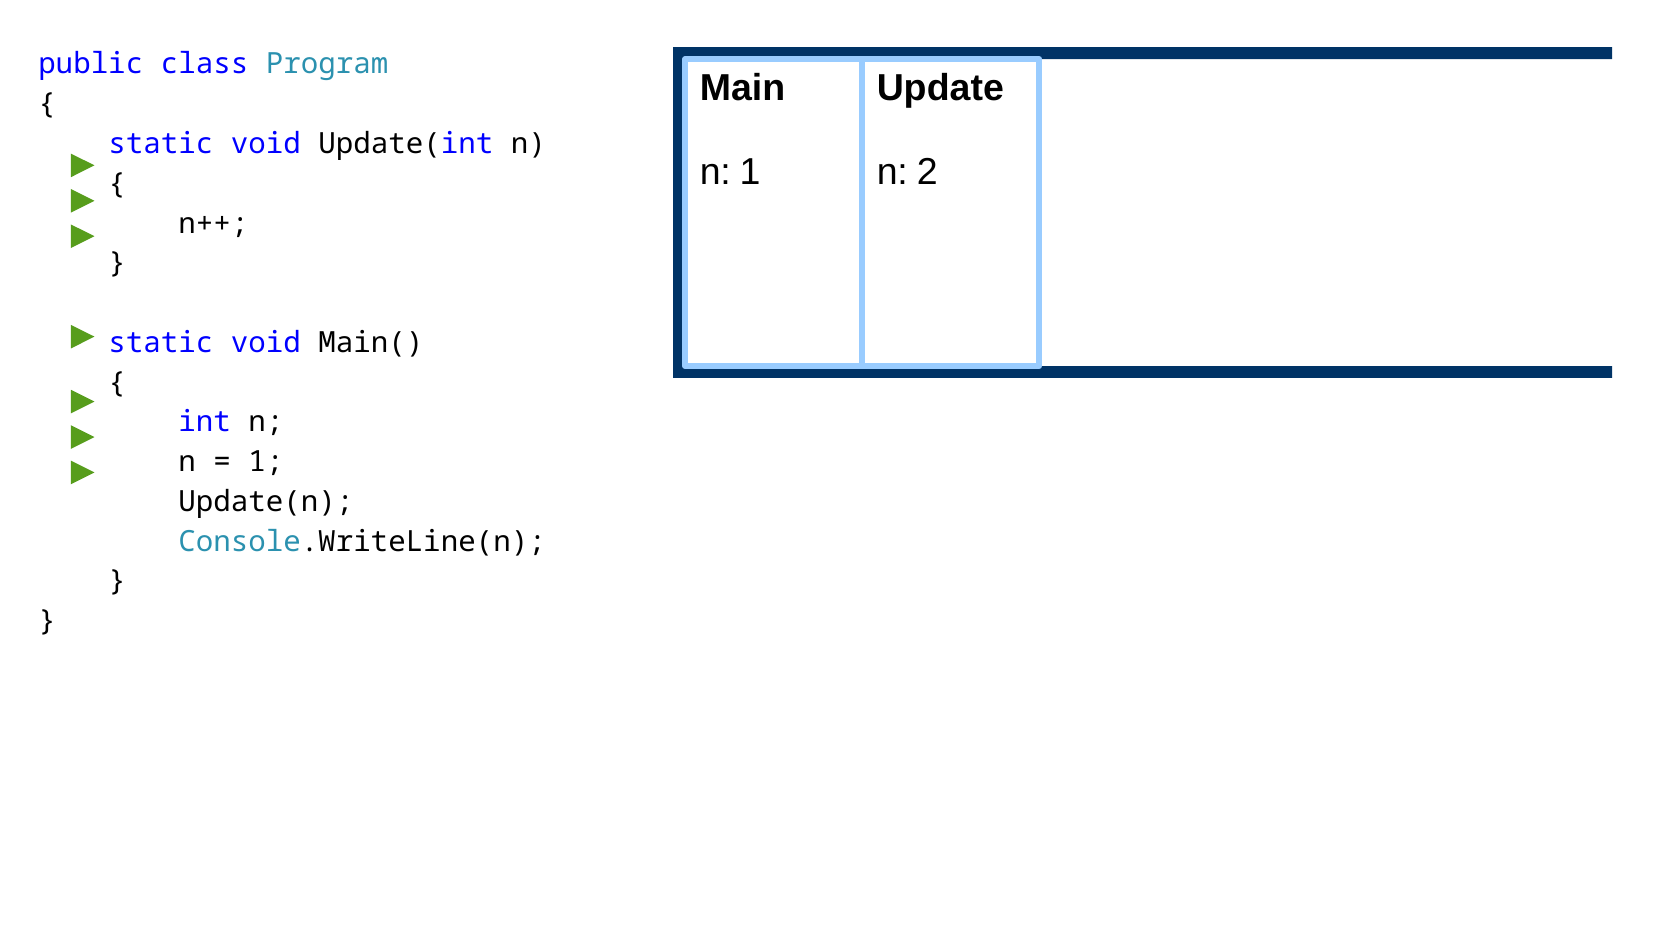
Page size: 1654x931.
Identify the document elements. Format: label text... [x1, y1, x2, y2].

text_box public class Program { static void Update(int n) { n++; } static void Main() { int n; n = 1; Update(n); Console.WriteLine(n); } } [23, 35, 591, 565]
text_box Update n: 1 [862, 59, 1040, 242]
text_box [70, 389, 95, 414]
text_box [70, 460, 95, 485]
text_box 1 [732, 153, 768, 189]
text_box [70, 153, 95, 178]
text_box [70, 224, 95, 249]
text_box [70, 425, 95, 449]
text_box [673, 47, 1613, 378]
text_box [70, 188, 95, 213]
text_box 2 [909, 153, 945, 189]
text_box Main n: 0 [685, 59, 859, 242]
text_box [70, 324, 95, 349]
